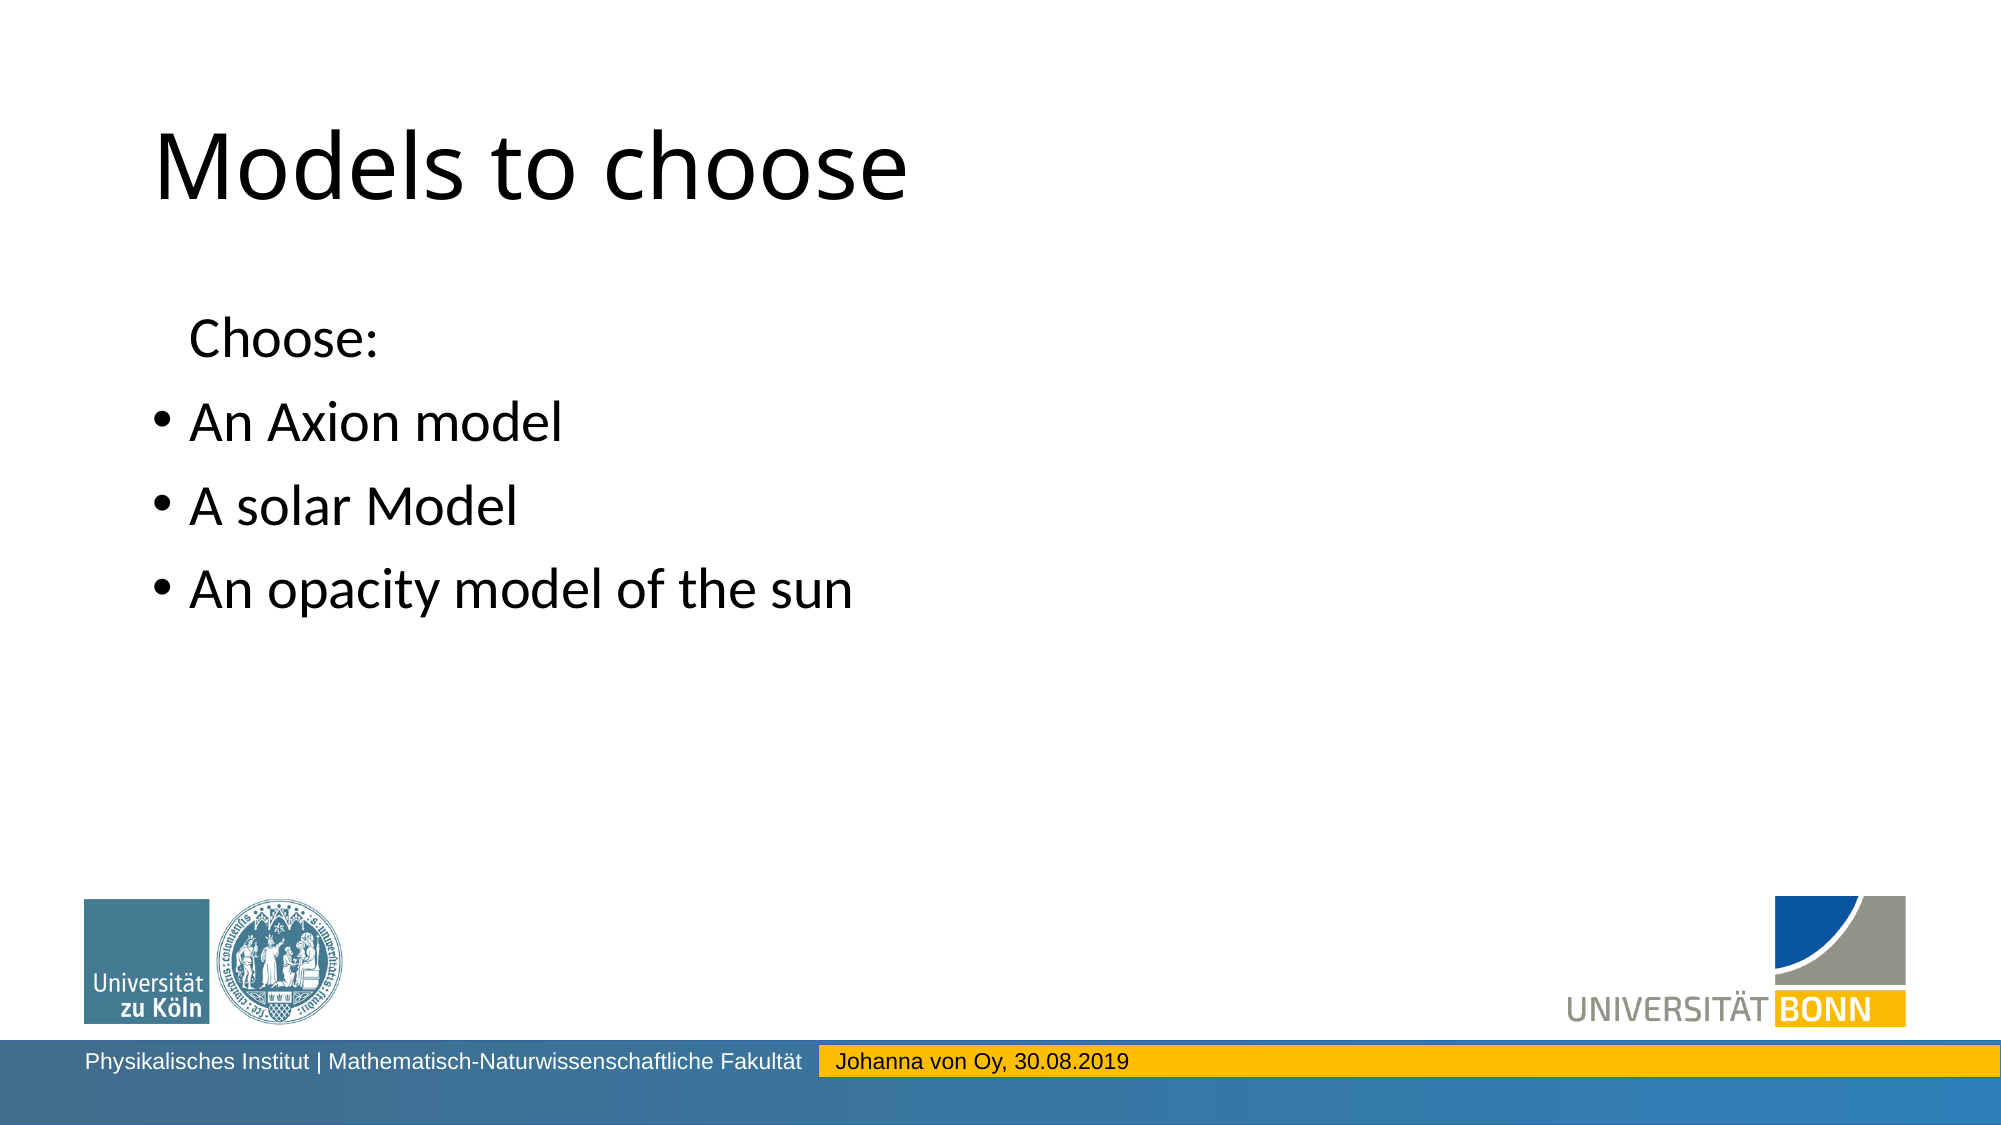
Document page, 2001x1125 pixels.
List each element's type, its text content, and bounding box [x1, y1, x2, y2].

text_box Johanna von Oy, 30.08.2019 [814, 1039, 1991, 1082]
picture [1568, 896, 1906, 1027]
text_box [0, 1040, 2000, 1125]
picture [77, 899, 353, 1025]
list Choose: An Axion model A solar Model An opacity model of the sun [137, 299, 1863, 1014]
title Models to choose [137, 61, 1863, 279]
text_box Physikalisches Institut | Mathematisch-Naturwissenschaftliche Fakultät [70, 1039, 814, 1082]
